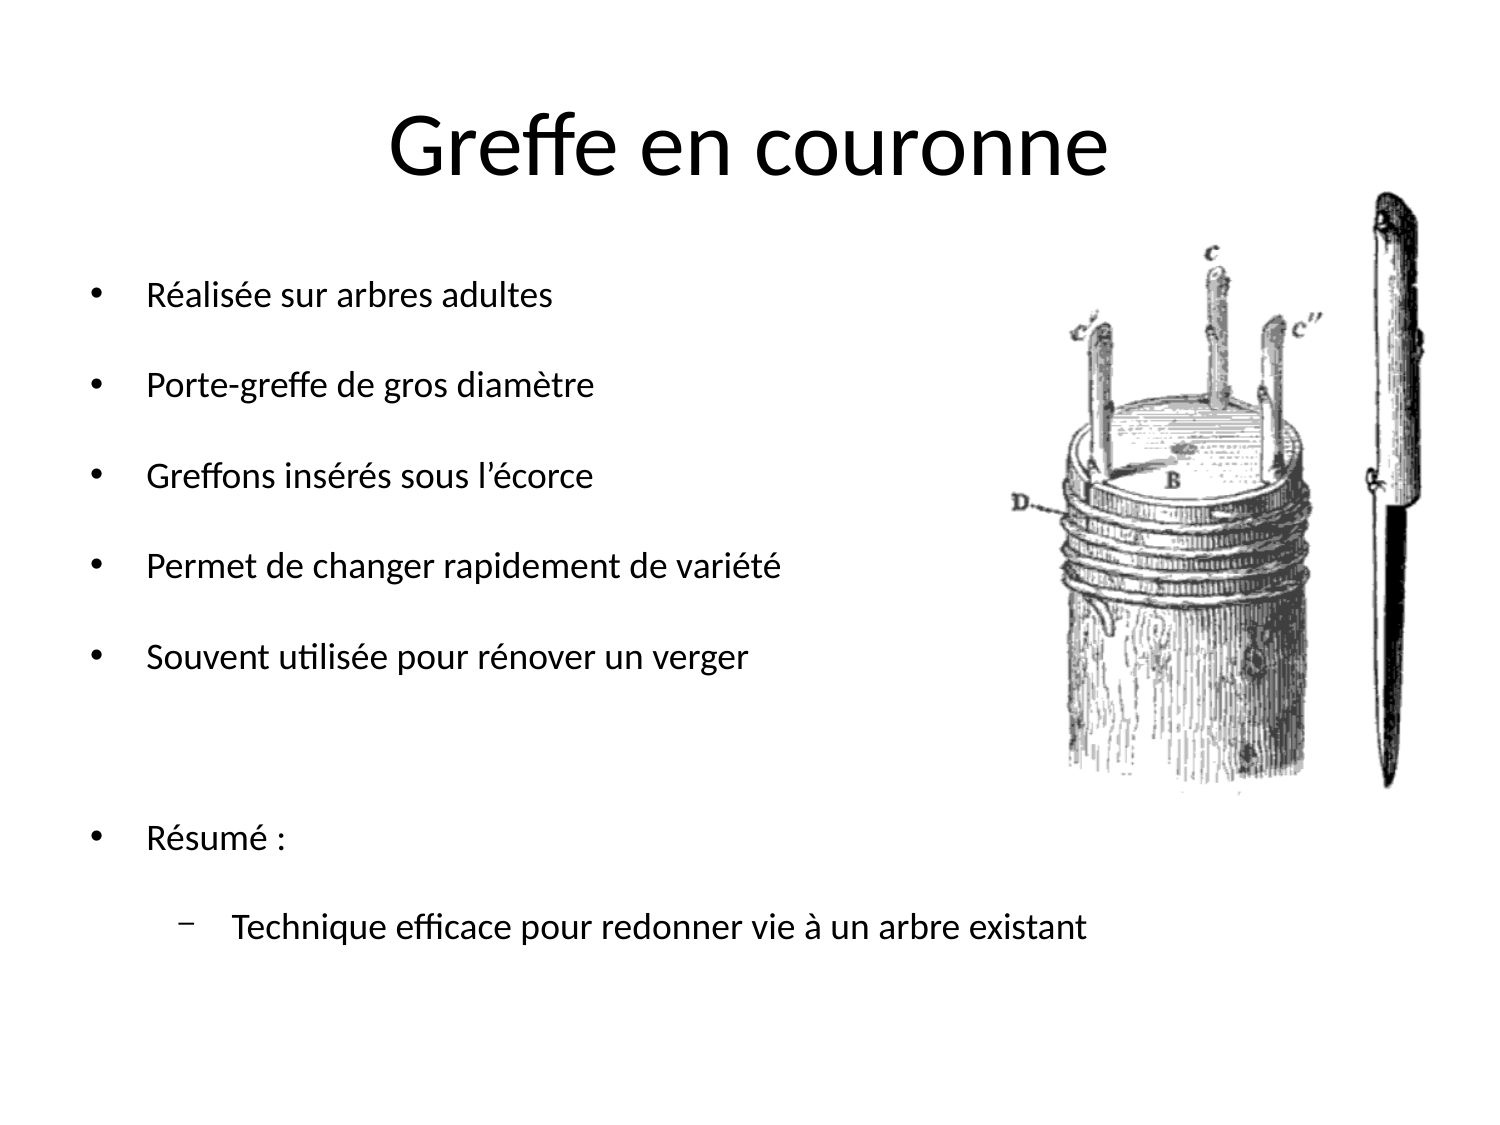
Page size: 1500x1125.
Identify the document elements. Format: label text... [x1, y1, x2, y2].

title Greffe en couronne [75, 45, 1425, 233]
picture [1003, 185, 1429, 798]
list Réalisée sur arbres adultes Porte-greffe de gros diamètre Greffons insérés sous l’écorce Permet de changer rapidement de variété Souvent utilisée pour rénover un verger Résumé : Technique efficace pour redonner vie à un arbre existant [75, 262, 1425, 1005]
